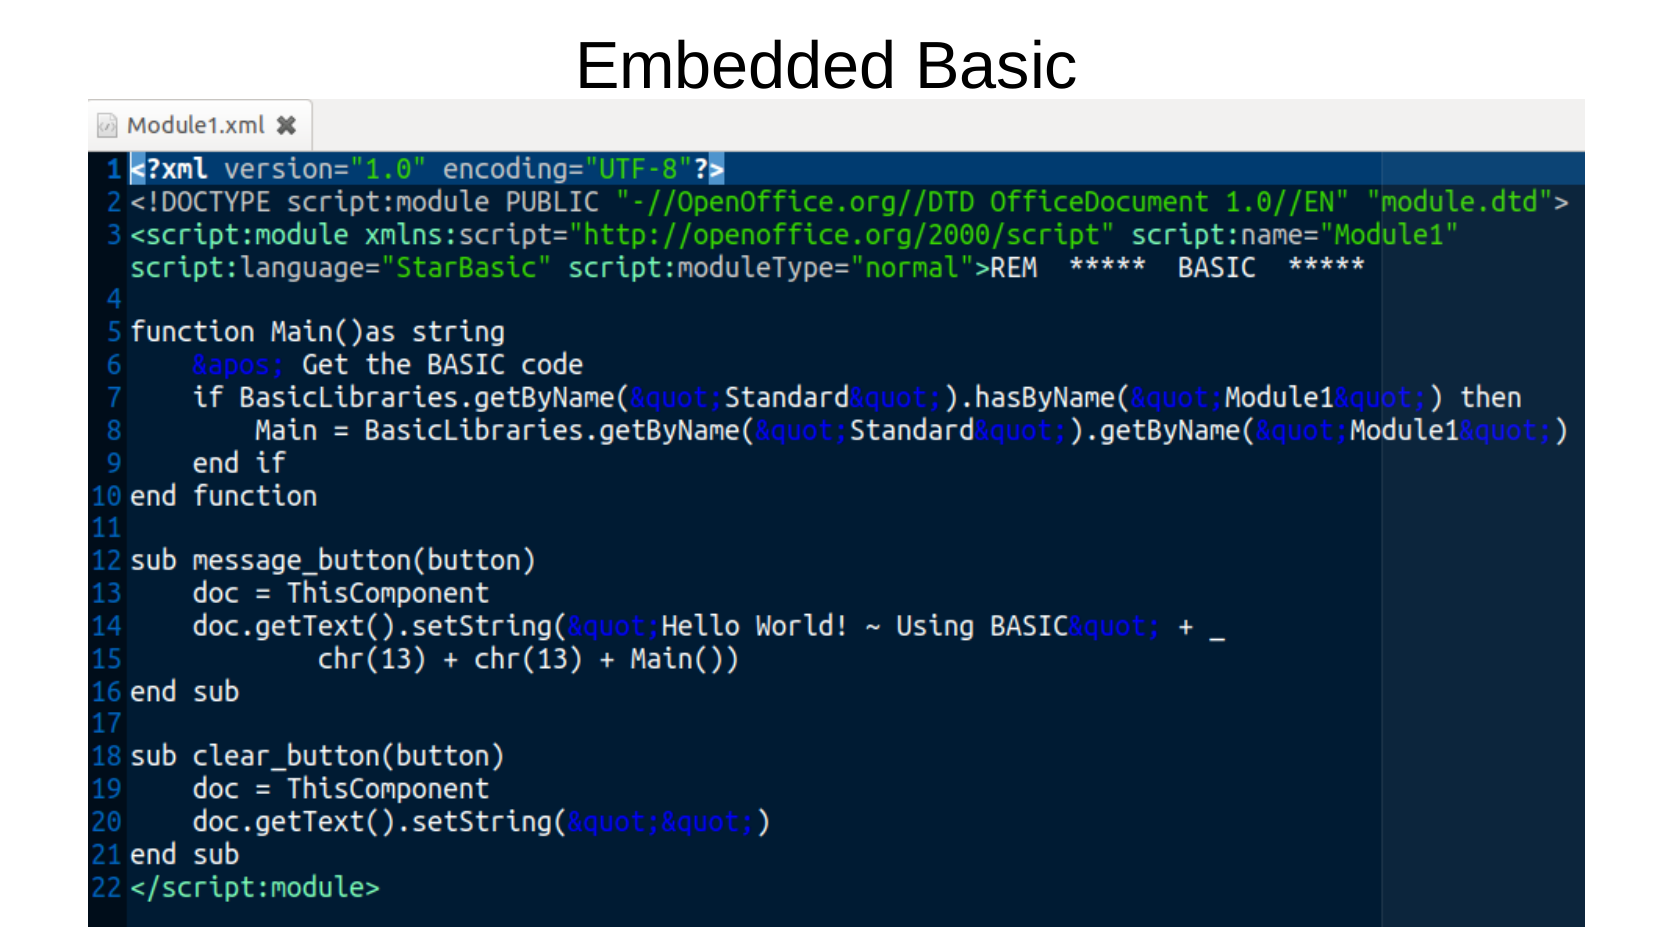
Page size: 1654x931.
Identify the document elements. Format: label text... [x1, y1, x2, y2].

picture [88, 99, 1585, 927]
title Embedded Basic [82, 27, 1571, 103]
